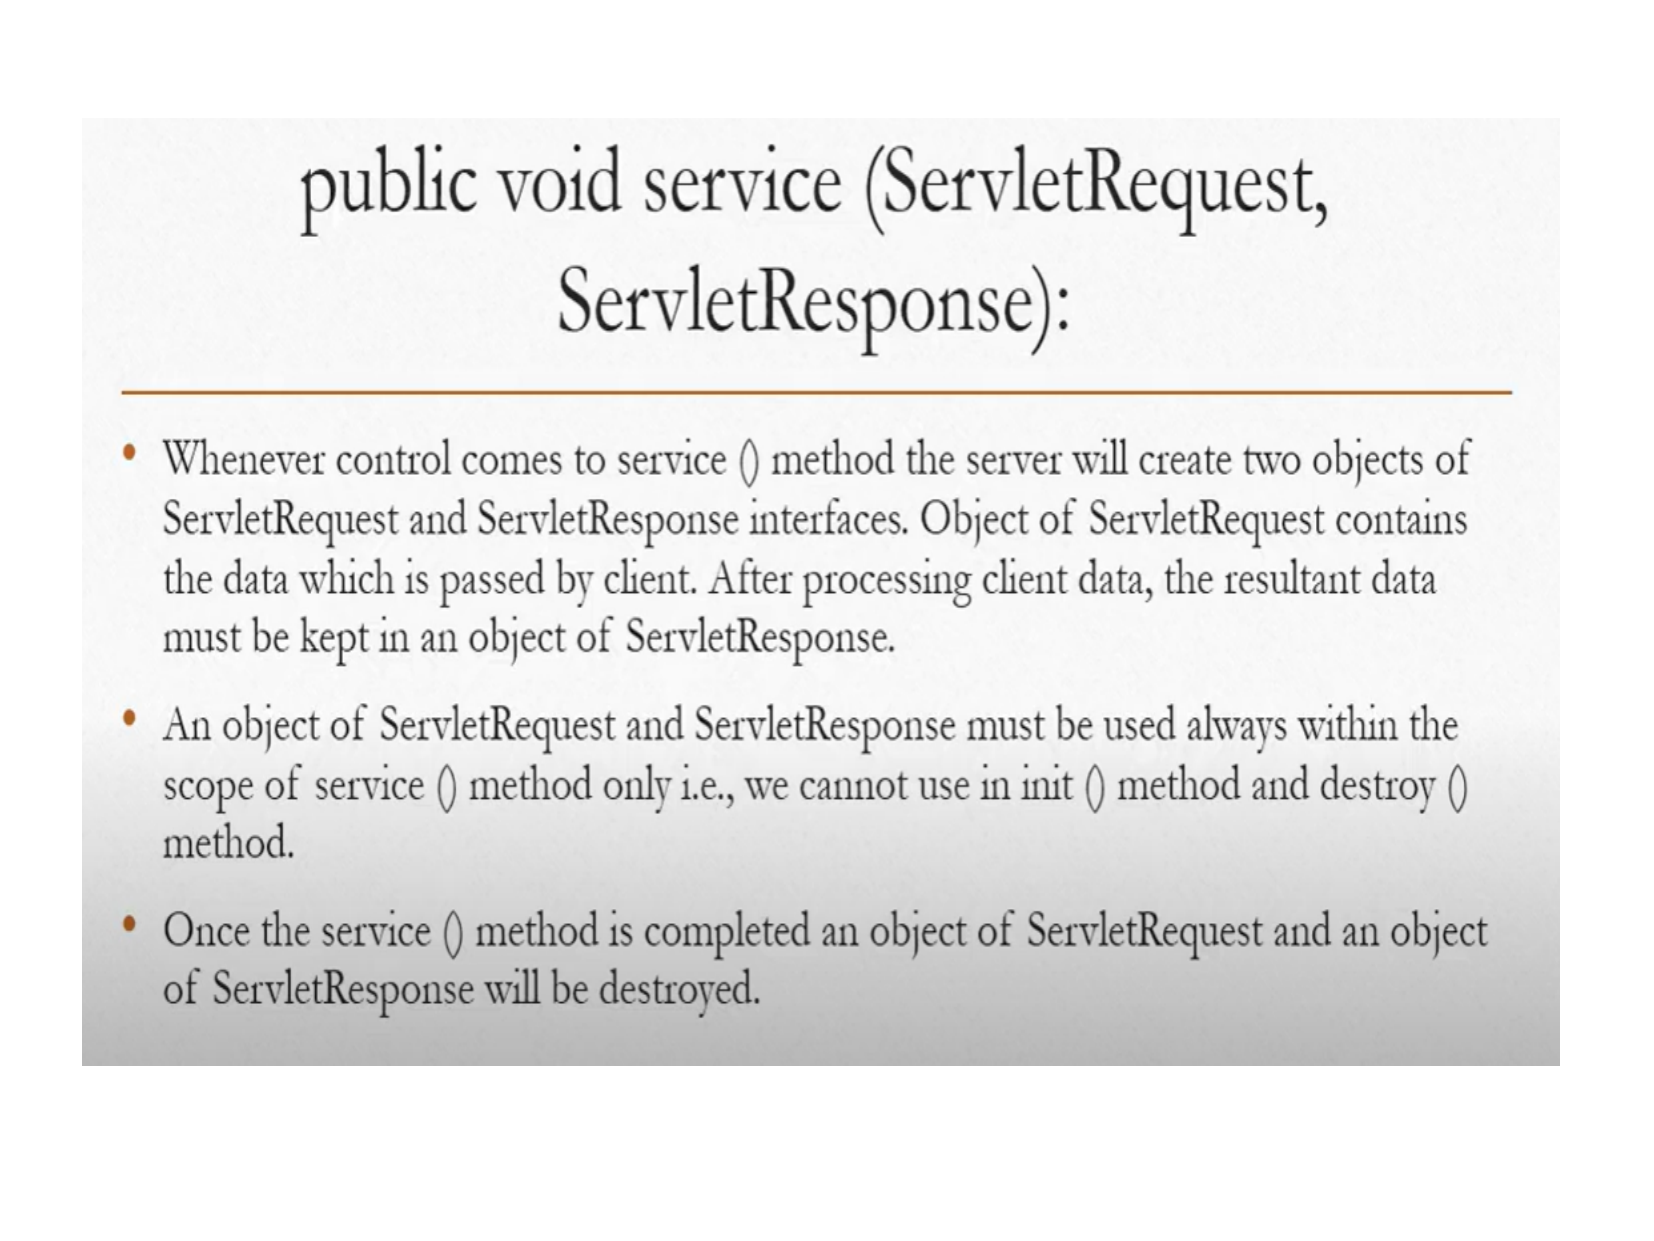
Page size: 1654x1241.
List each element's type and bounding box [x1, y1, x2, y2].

picture [82, 118, 1560, 1066]
